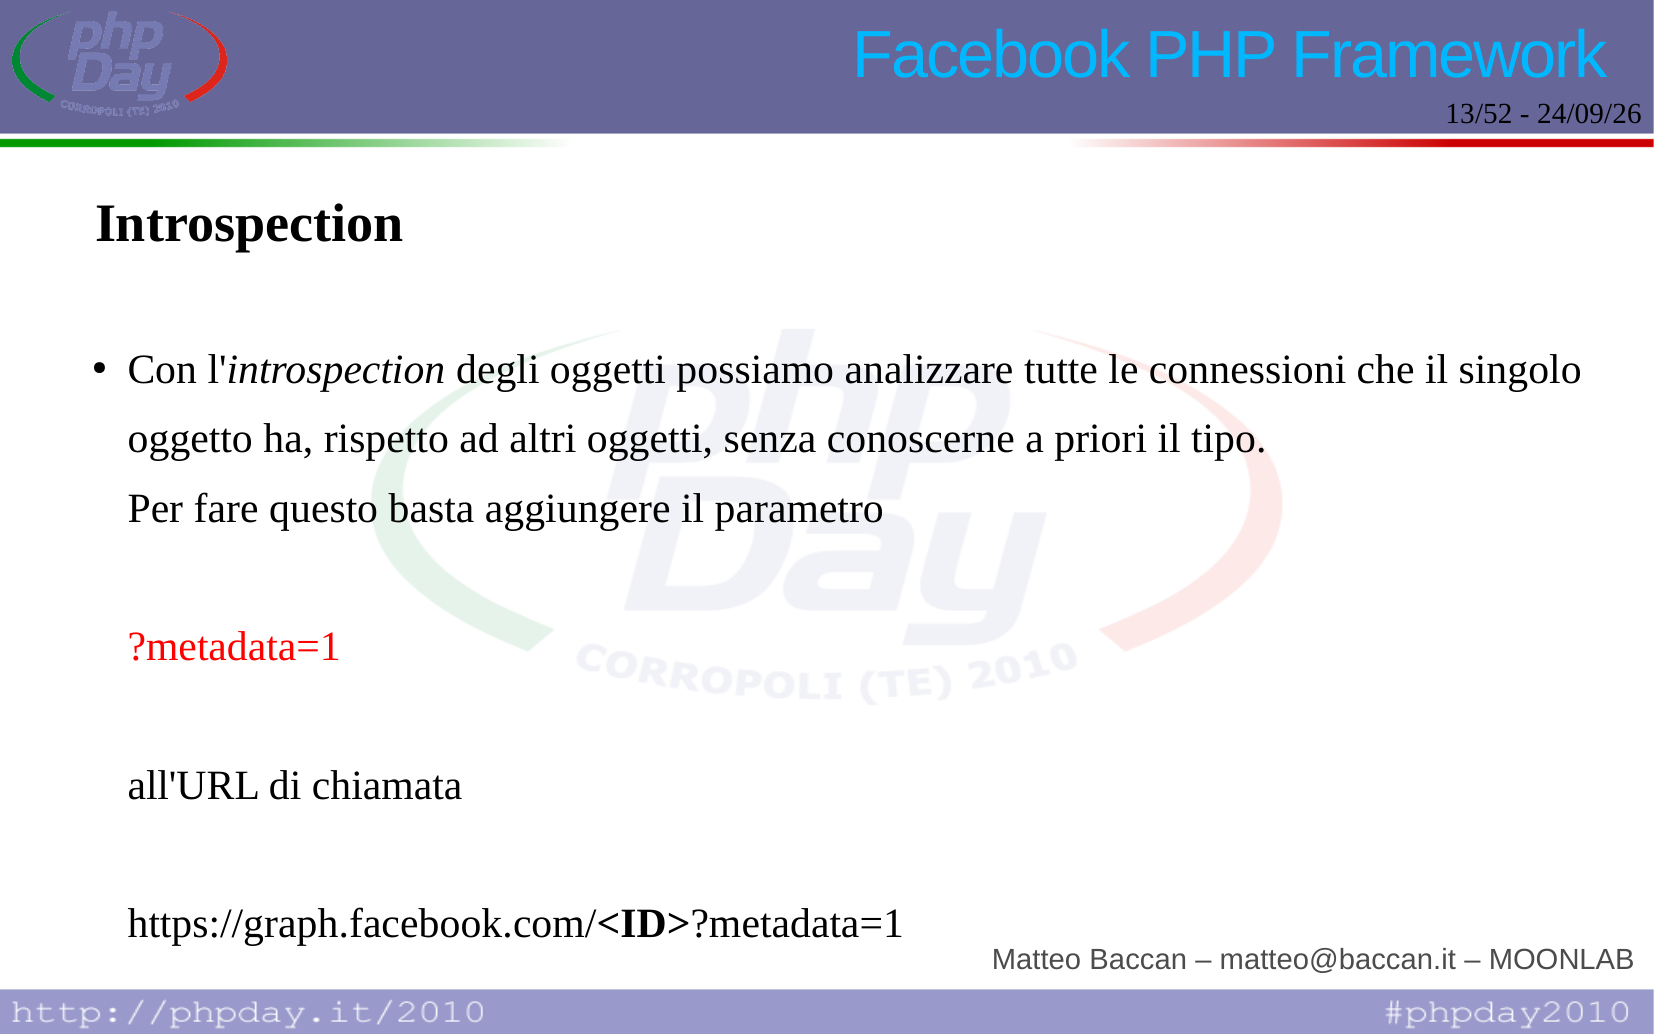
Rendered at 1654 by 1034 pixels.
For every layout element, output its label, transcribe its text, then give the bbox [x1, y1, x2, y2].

text_box Introspection Con l'introspection degli oggetti possiamo analizzare tutte le connessioni che il singolo oggetto ha, rispetto ad altri oggetti, senza conoscerne a priori il tipo. Per fare questo basta aggiungere il parametro ?metadata=1 all'URL di chiamata https://graph.facebook.com/<ID>?metadata=1 [6, 156, 1649, 1010]
title Facebook PHP Framework [132, 5, 1609, 103]
picture [0, 0, 1654, 1034]
